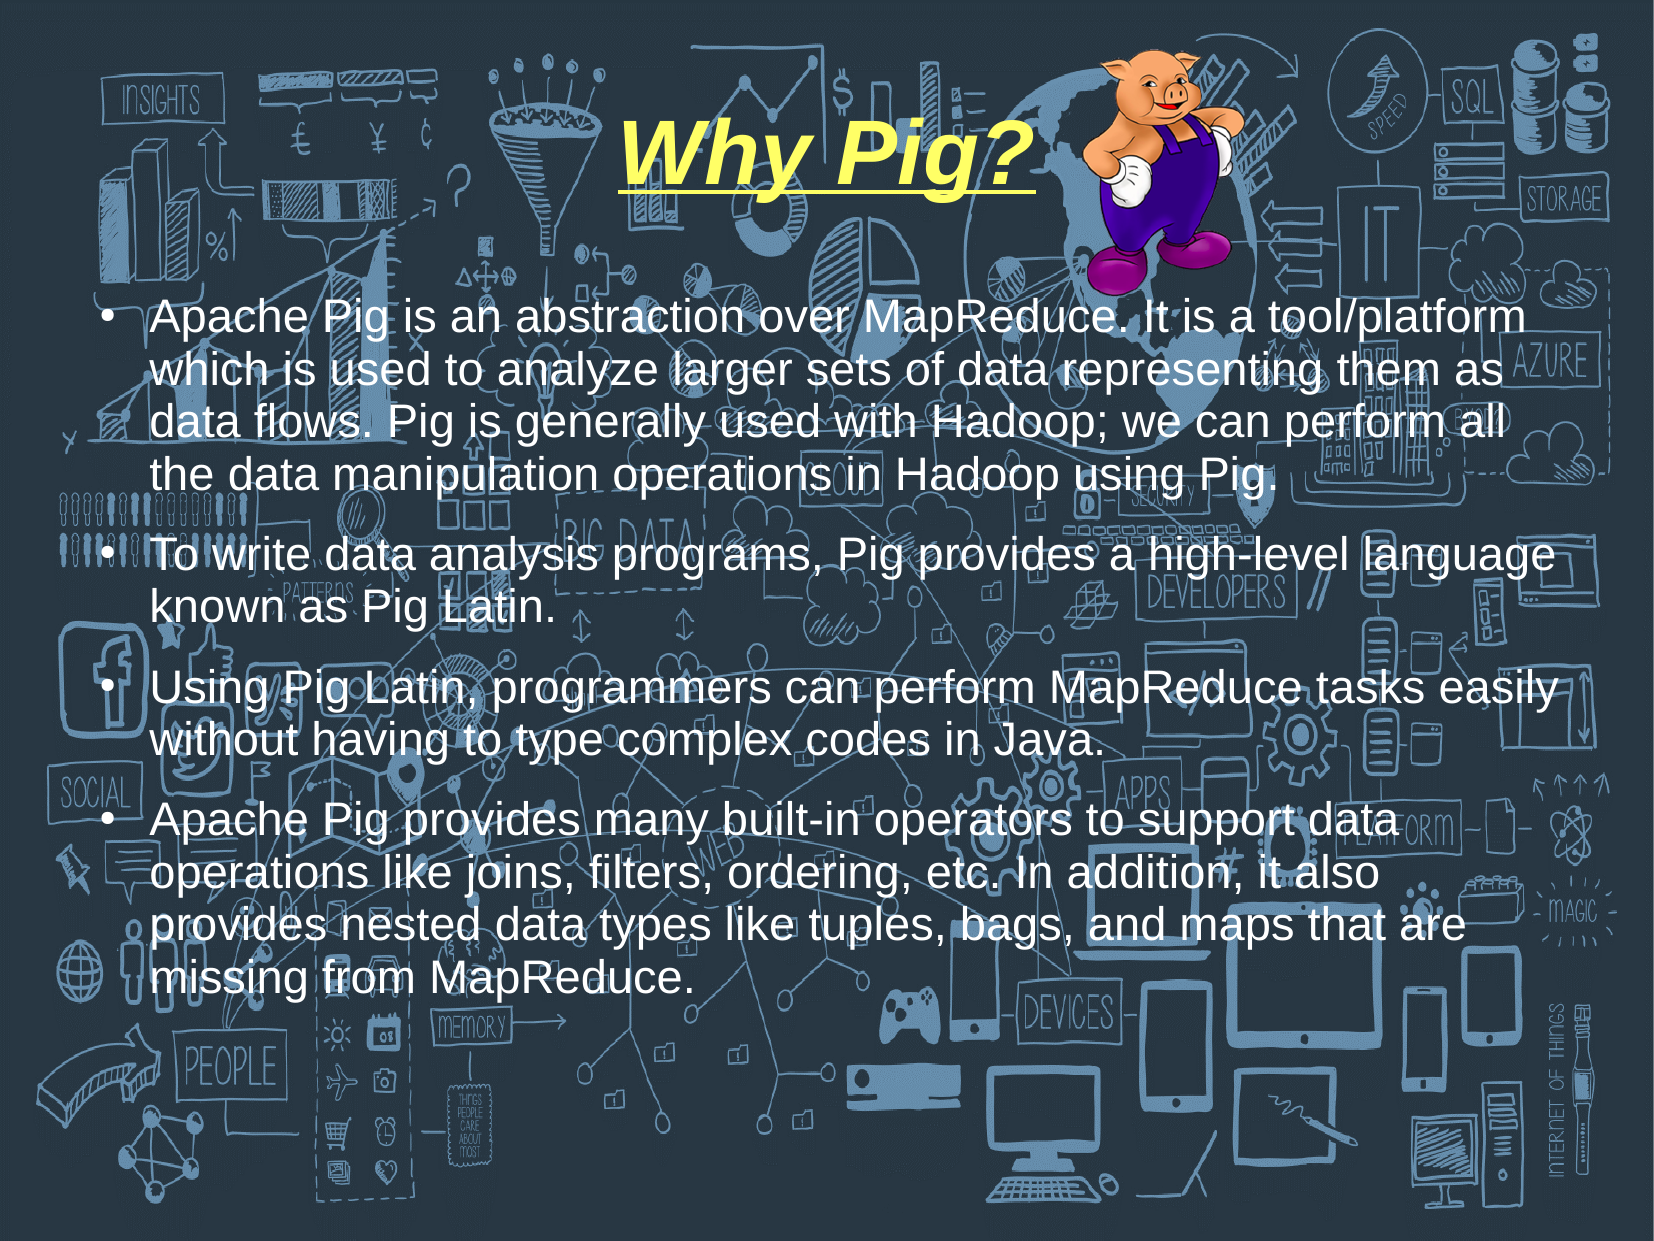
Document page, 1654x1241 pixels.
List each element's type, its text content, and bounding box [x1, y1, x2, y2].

title Why Pig? [1441, 49, 1571, 257]
picture [0, 0, 1654, 1241]
list Apache Pig is an abstraction over MapReduce. It is a tool/platform which is used to analyze larger sets of data representing them as data flows. Pig is generally used with Hadoop; we can perform all the data manipulation operations in Hadoop using Pig. To write data analysis programs, Pig provides a high-level language known as Pig Latin. Using Pig Latin, programmers can perform MapReduce tasks easily without having to type complex codes in Java. Apache Pig provides many built-in operators to support data operations like joins, filters, ordering, etc. In addition, it also provides nested data types like tuples, bags, and maps that are missing from MapReduce. [82, 290, 1571, 1010]
title Why Pig? [82, 49, 885, 257]
